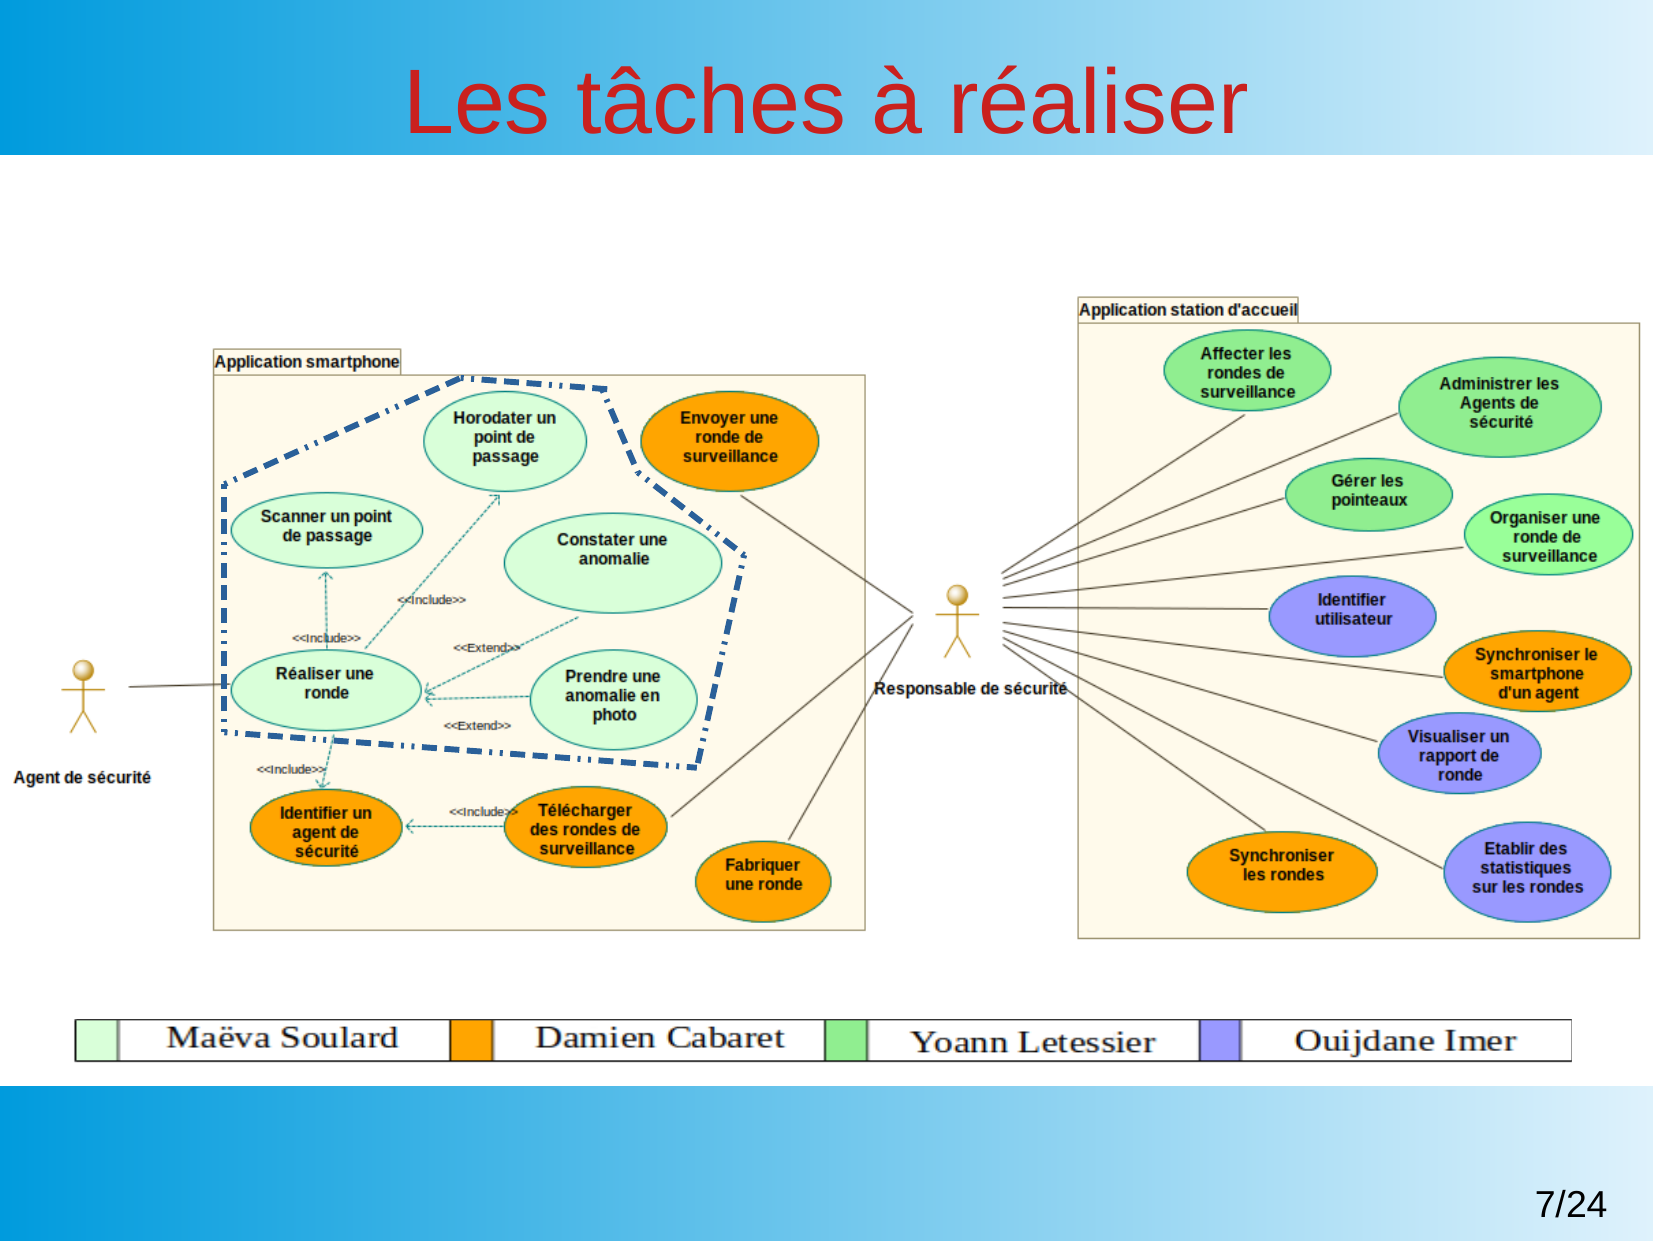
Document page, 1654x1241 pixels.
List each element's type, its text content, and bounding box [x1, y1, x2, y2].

picture [0, 283, 1654, 953]
picture [65, 1019, 1572, 1067]
text_box <numéro>/24 [1520, 1175, 1654, 1241]
title Les tâches à réaliser [82, 49, 1571, 155]
